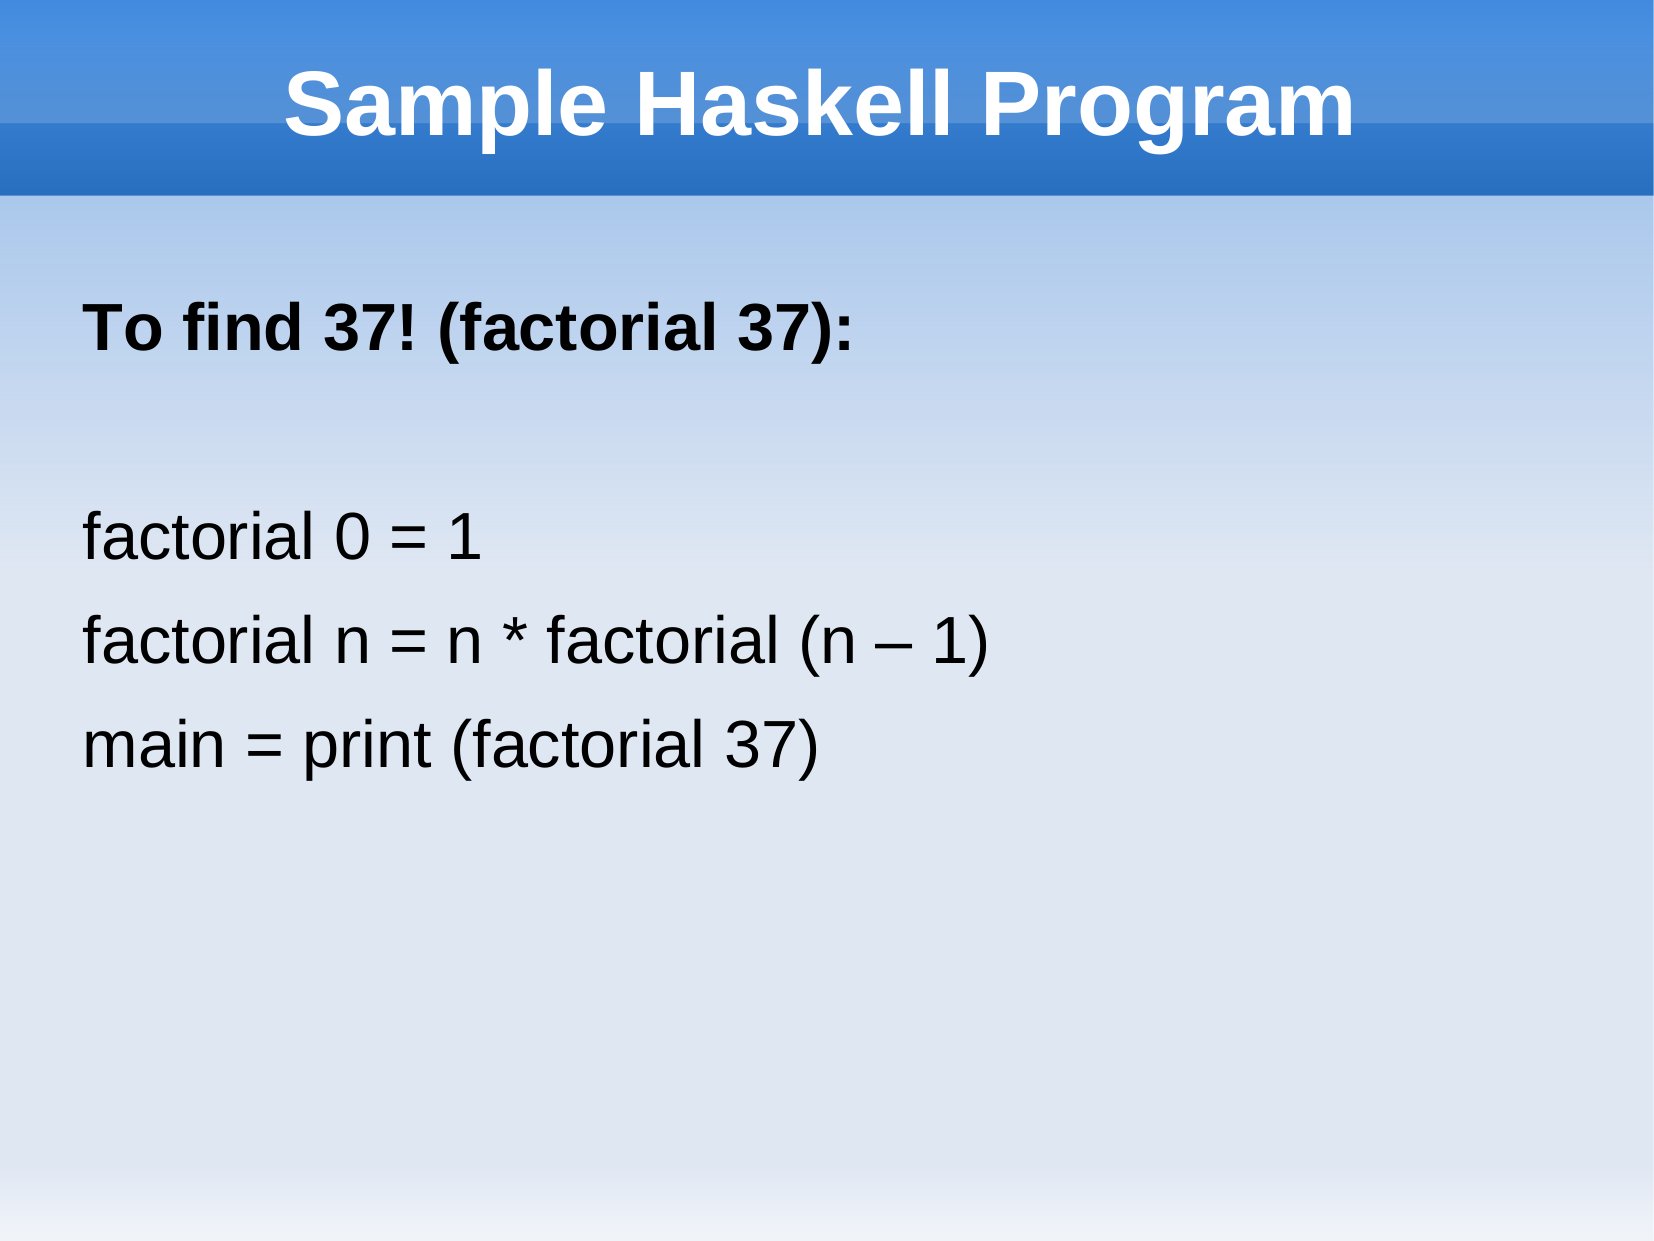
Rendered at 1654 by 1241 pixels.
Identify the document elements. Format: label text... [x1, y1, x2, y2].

title Sample Haskell Program [76, 0, 1565, 208]
picture [0, 0, 1654, 1241]
list To find 37! (factorial 37): factorial 0 = 1 factorial n = n * factorial (n – 1) main = print (factorial 37) [82, 290, 1571, 1109]
